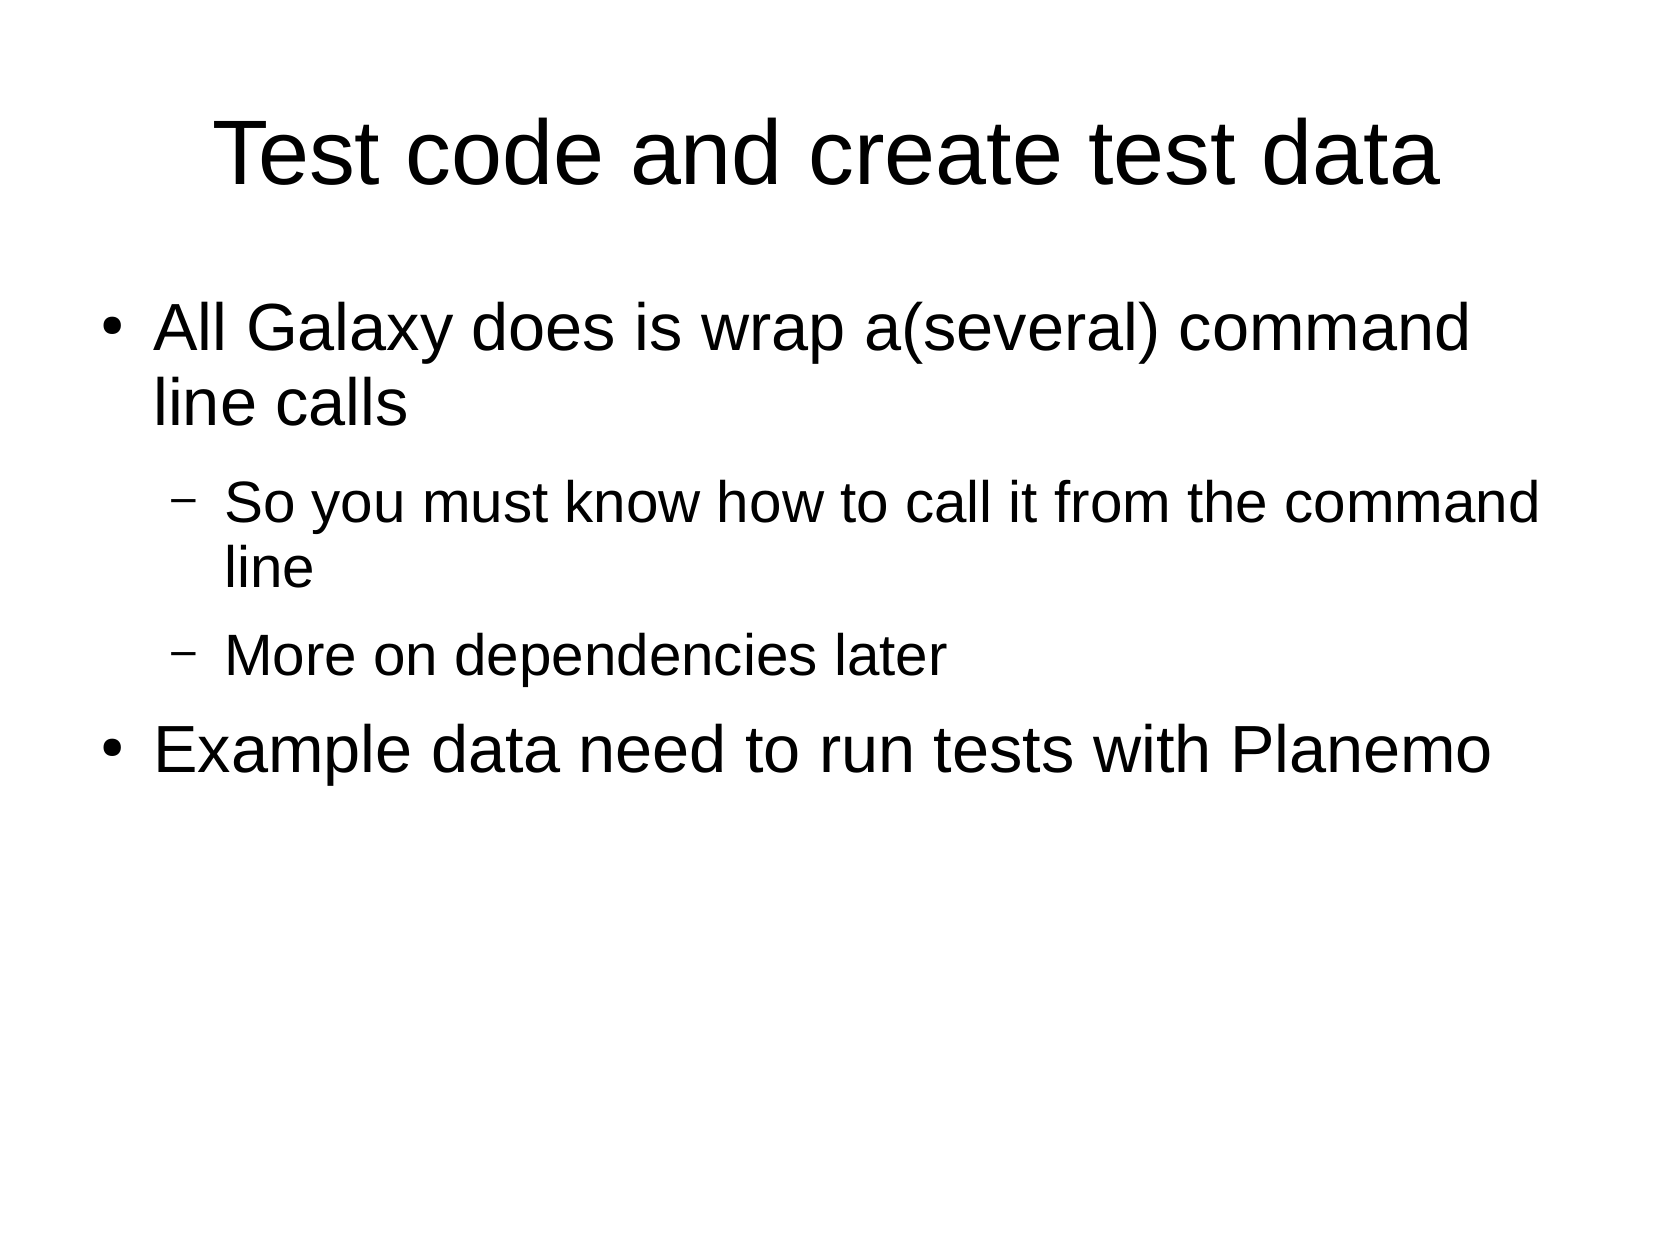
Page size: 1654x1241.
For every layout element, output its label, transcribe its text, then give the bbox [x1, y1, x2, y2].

list All Galaxy does is wrap a(several) command line calls So you must know how to call it from the command line More on dependencies later Example data need to run tests with Planemo [82, 290, 1571, 1010]
title Test code and create test data [82, 49, 1571, 257]
